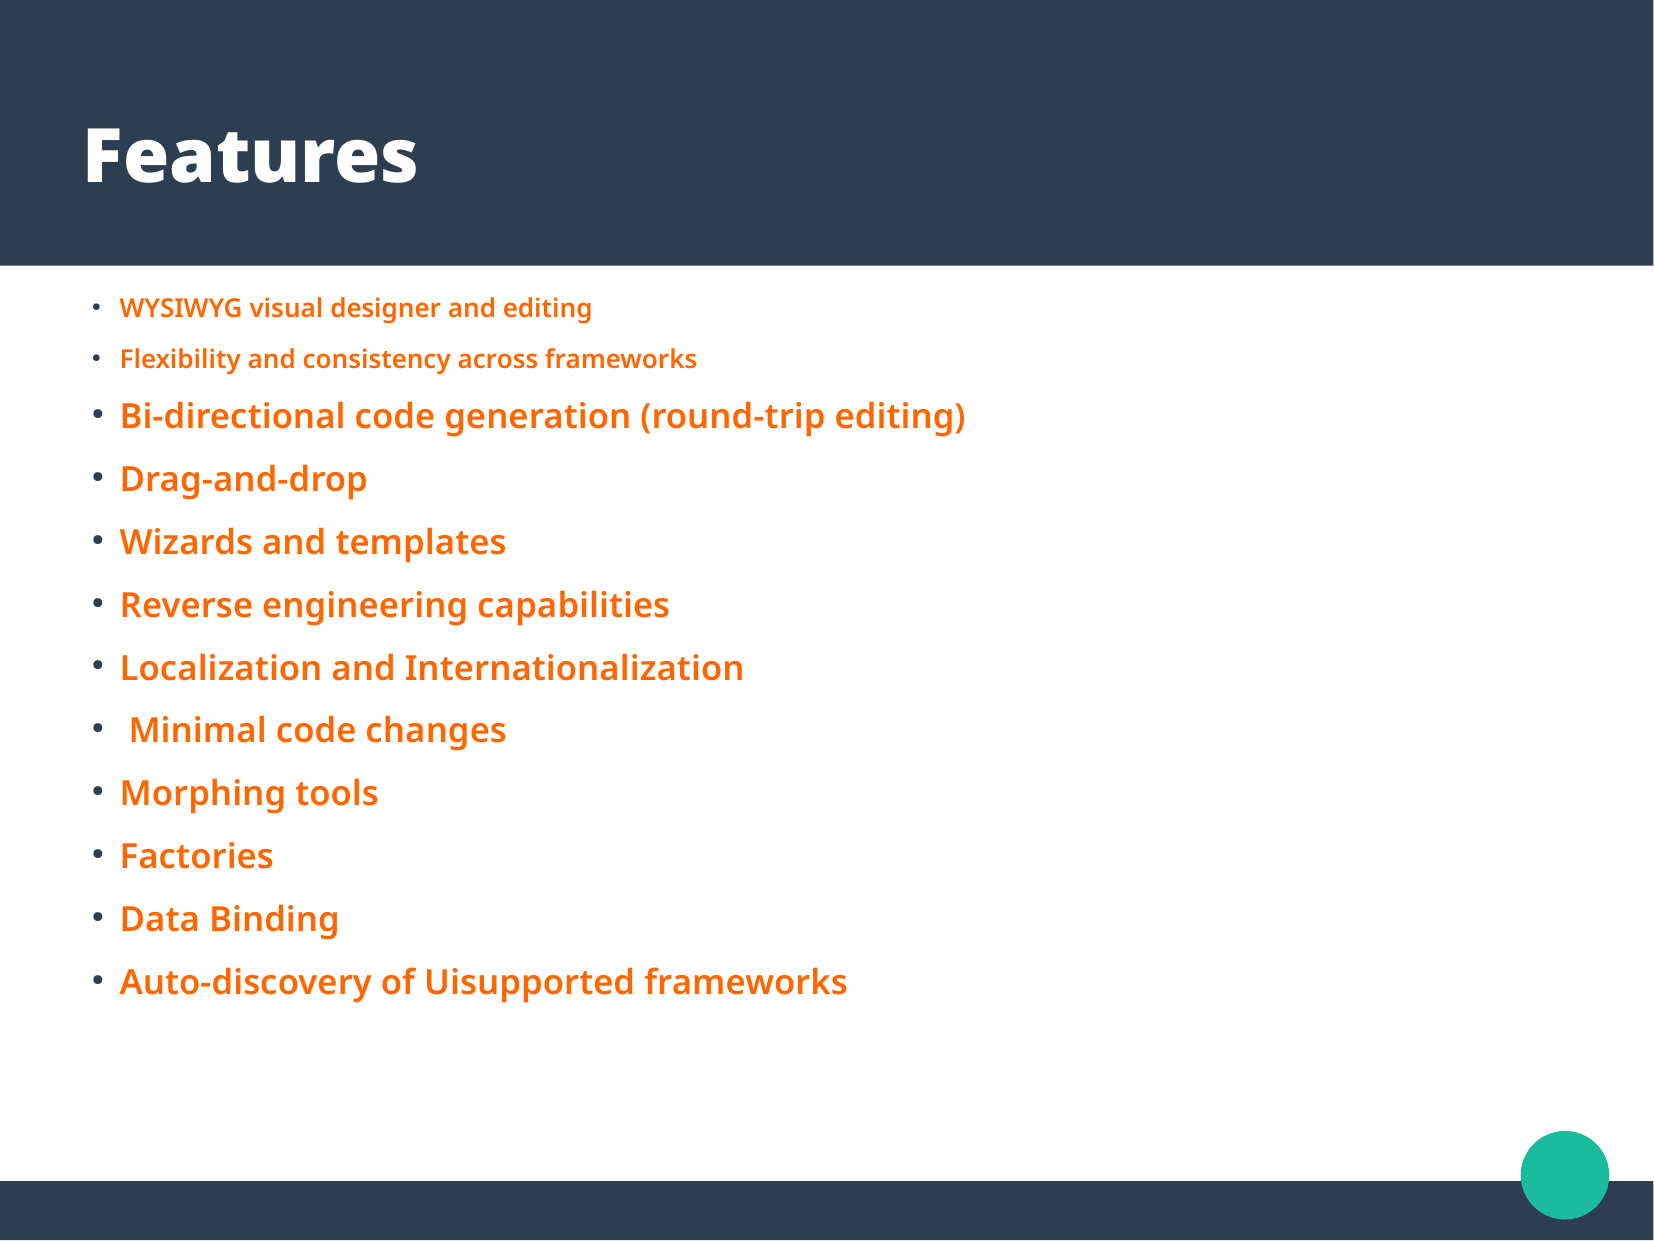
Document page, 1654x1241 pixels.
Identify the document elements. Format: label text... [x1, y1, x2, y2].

title Features [82, 49, 1571, 257]
list WYSIWYG visual designer and editing Flexibility and consistency across frameworks Bi-directional code generation (round-trip editing) Drag-and-drop Wizards and templates Reverse engineering capabilities Localization and Internationalization Minimal code changes Morphing tools Factories Data Binding Auto-discovery of Uisupported frameworks [82, 290, 1571, 1010]
